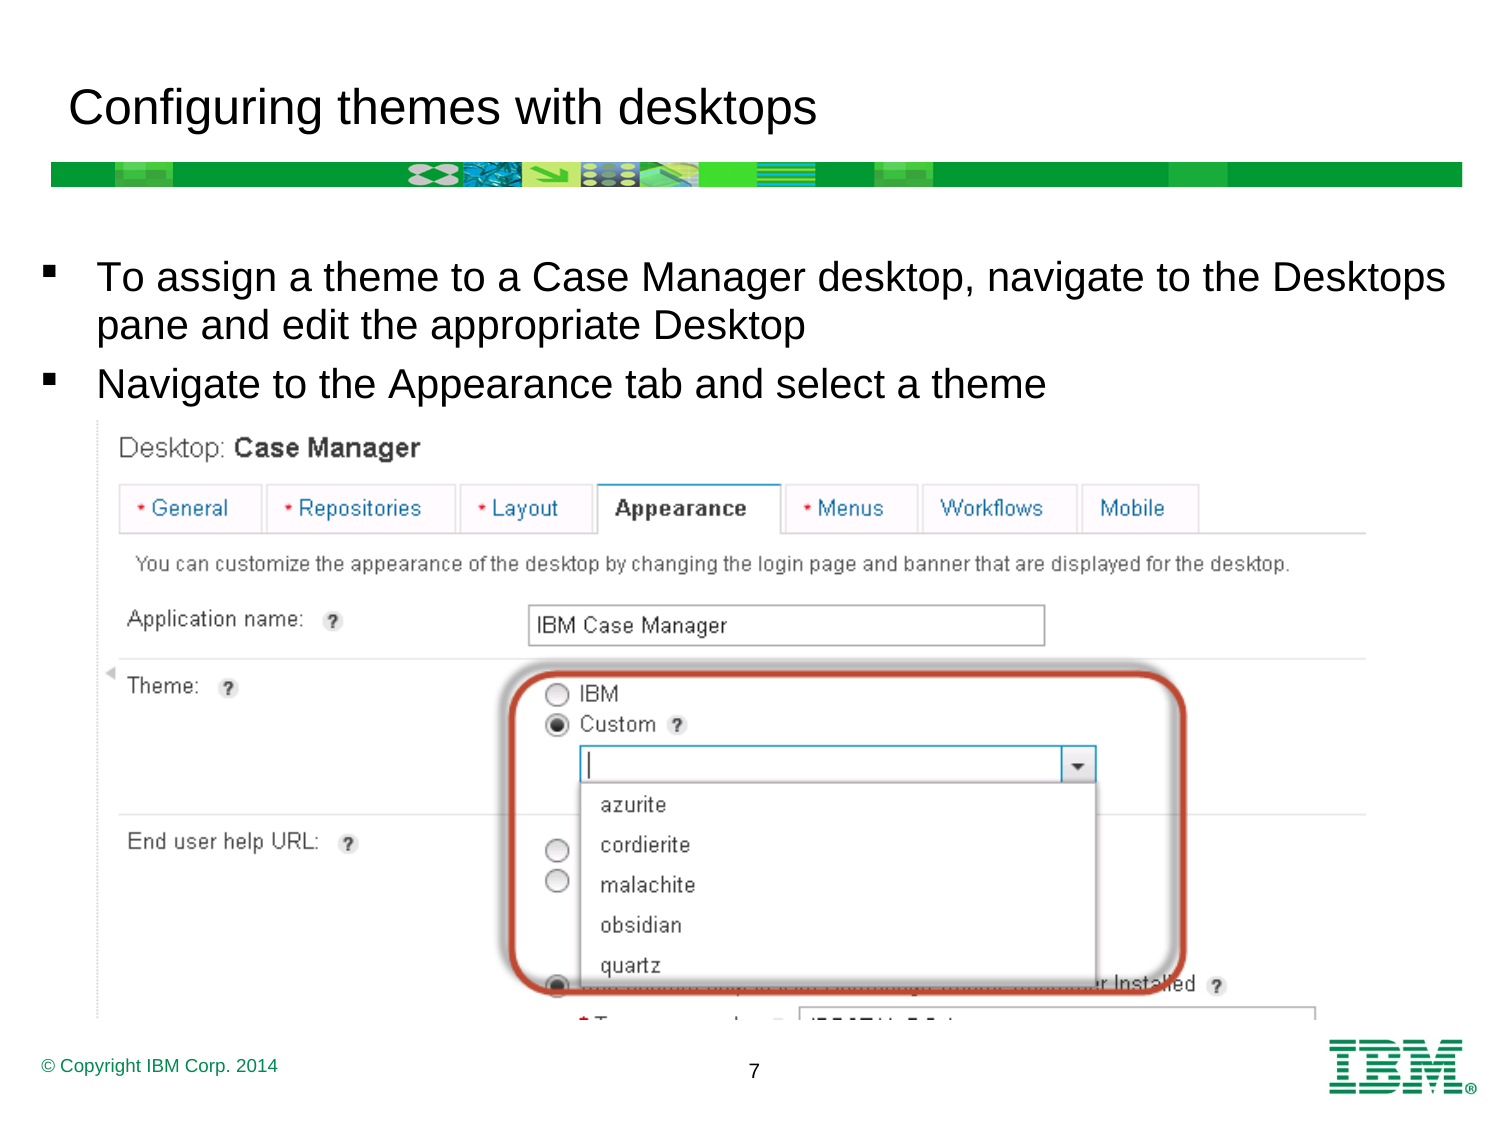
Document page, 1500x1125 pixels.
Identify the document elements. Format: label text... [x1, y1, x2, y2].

picture [90, 419, 1366, 1021]
picture [50, 161, 1463, 189]
picture [1327, 1037, 1479, 1096]
title Configuring themes with desktops [53, 69, 1239, 144]
list To assign a theme to a Case Manager desktop, navigate to the Desktops pane and edit the appropriate Desktop Navigate to the Appearance tab and select a theme [24, 243, 1463, 1038]
